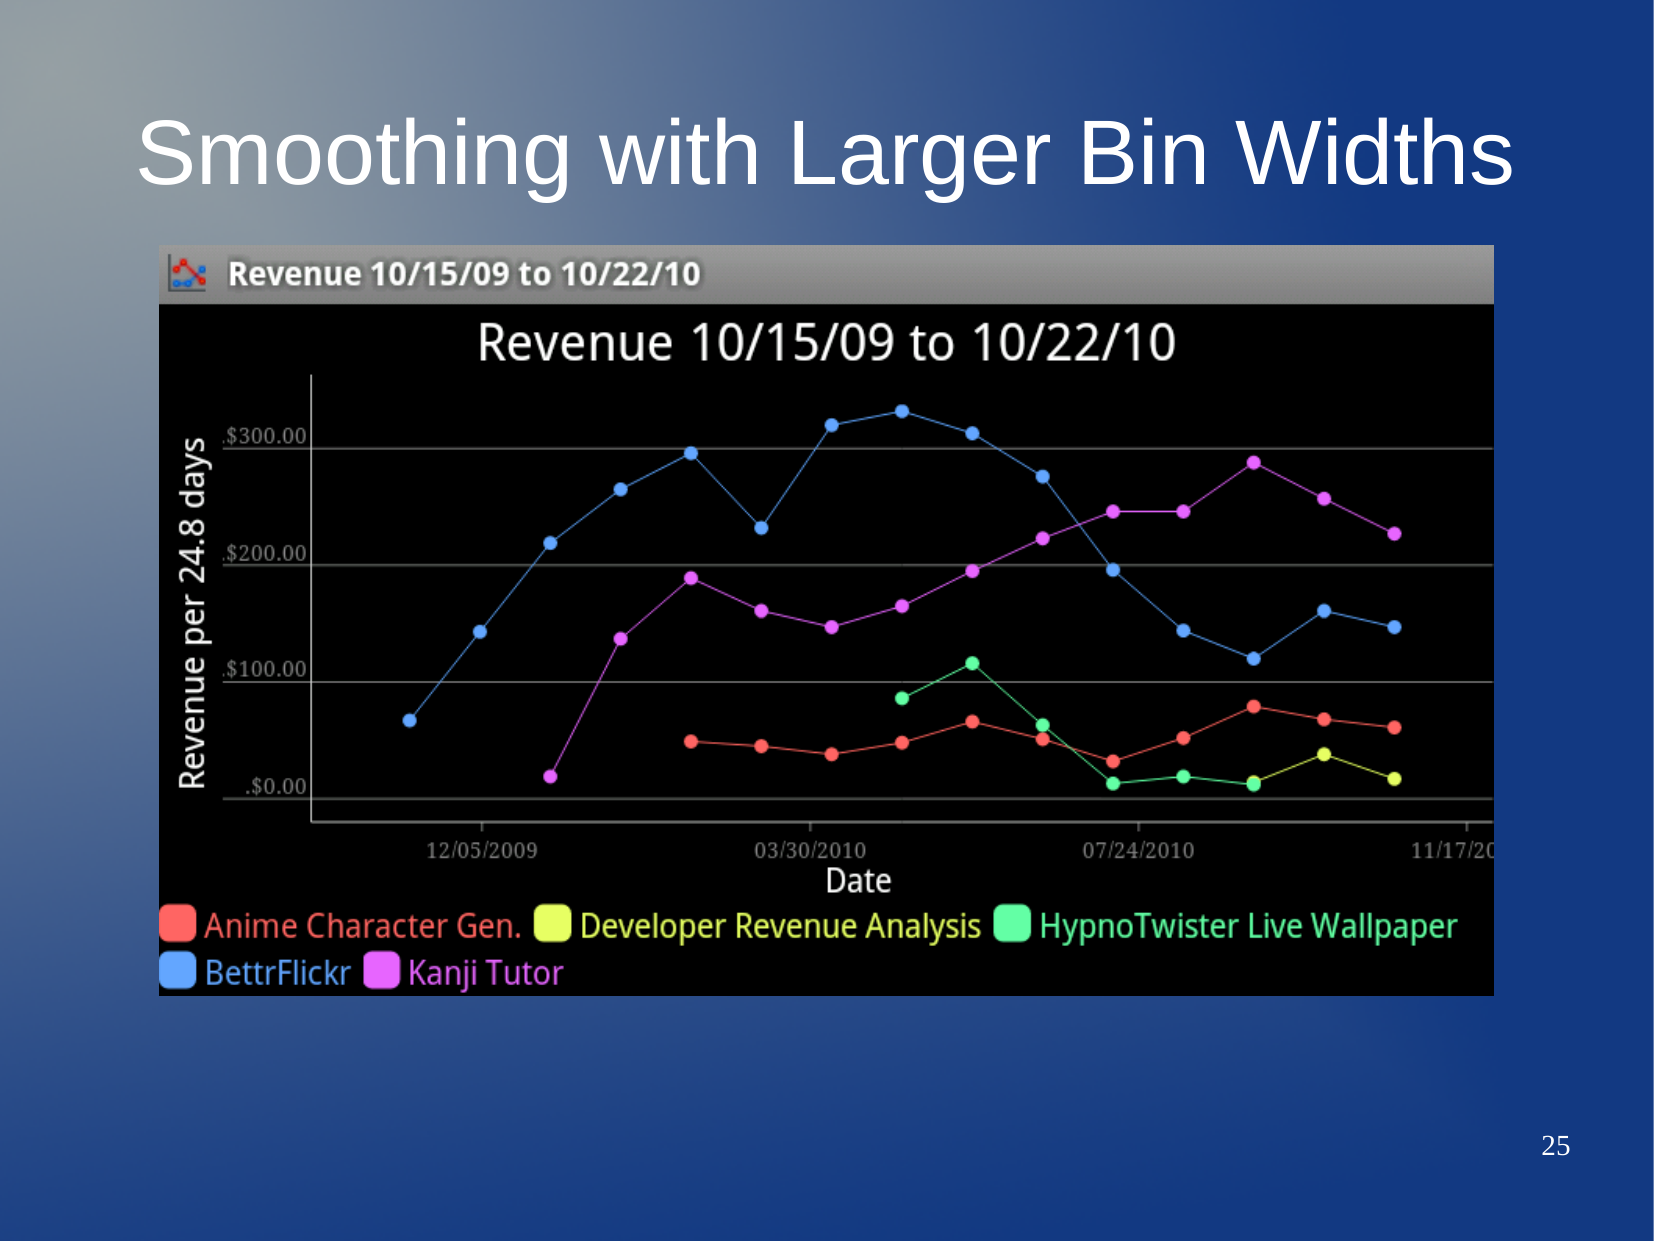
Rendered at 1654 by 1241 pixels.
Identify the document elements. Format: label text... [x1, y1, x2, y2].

picture [0, 0, 1654, 1241]
title Smoothing with Larger Bin Widths [82, 49, 1571, 257]
